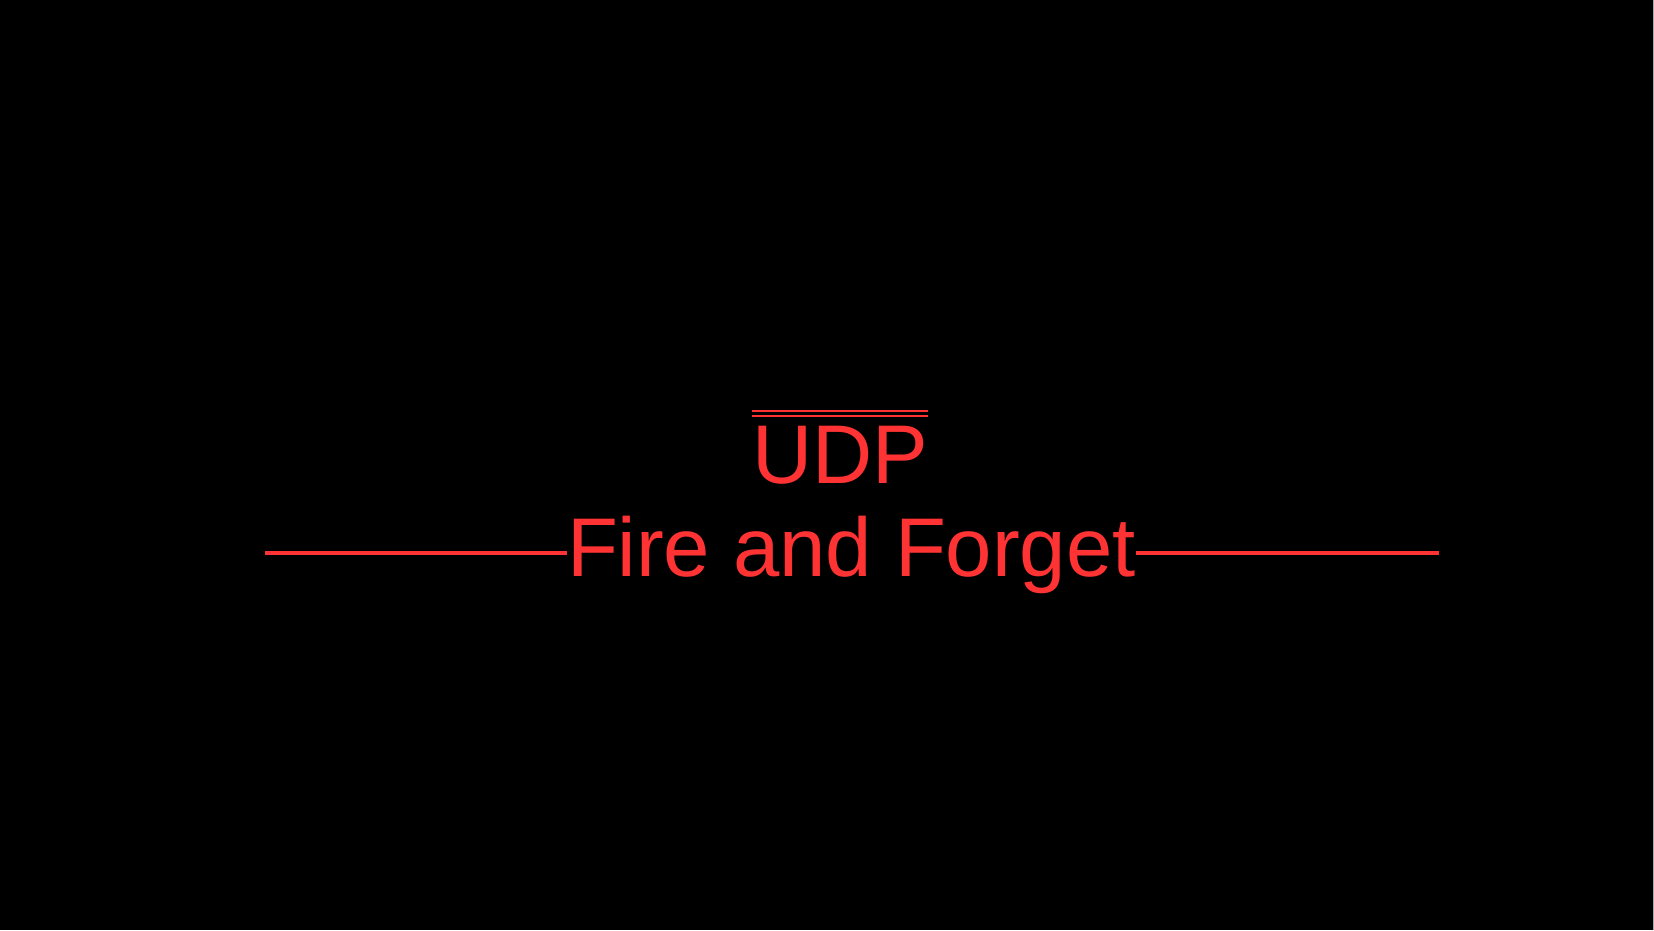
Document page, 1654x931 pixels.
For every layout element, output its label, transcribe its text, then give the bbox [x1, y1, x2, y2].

text_box UDP Fire and Forget [165, 401, 1516, 777]
